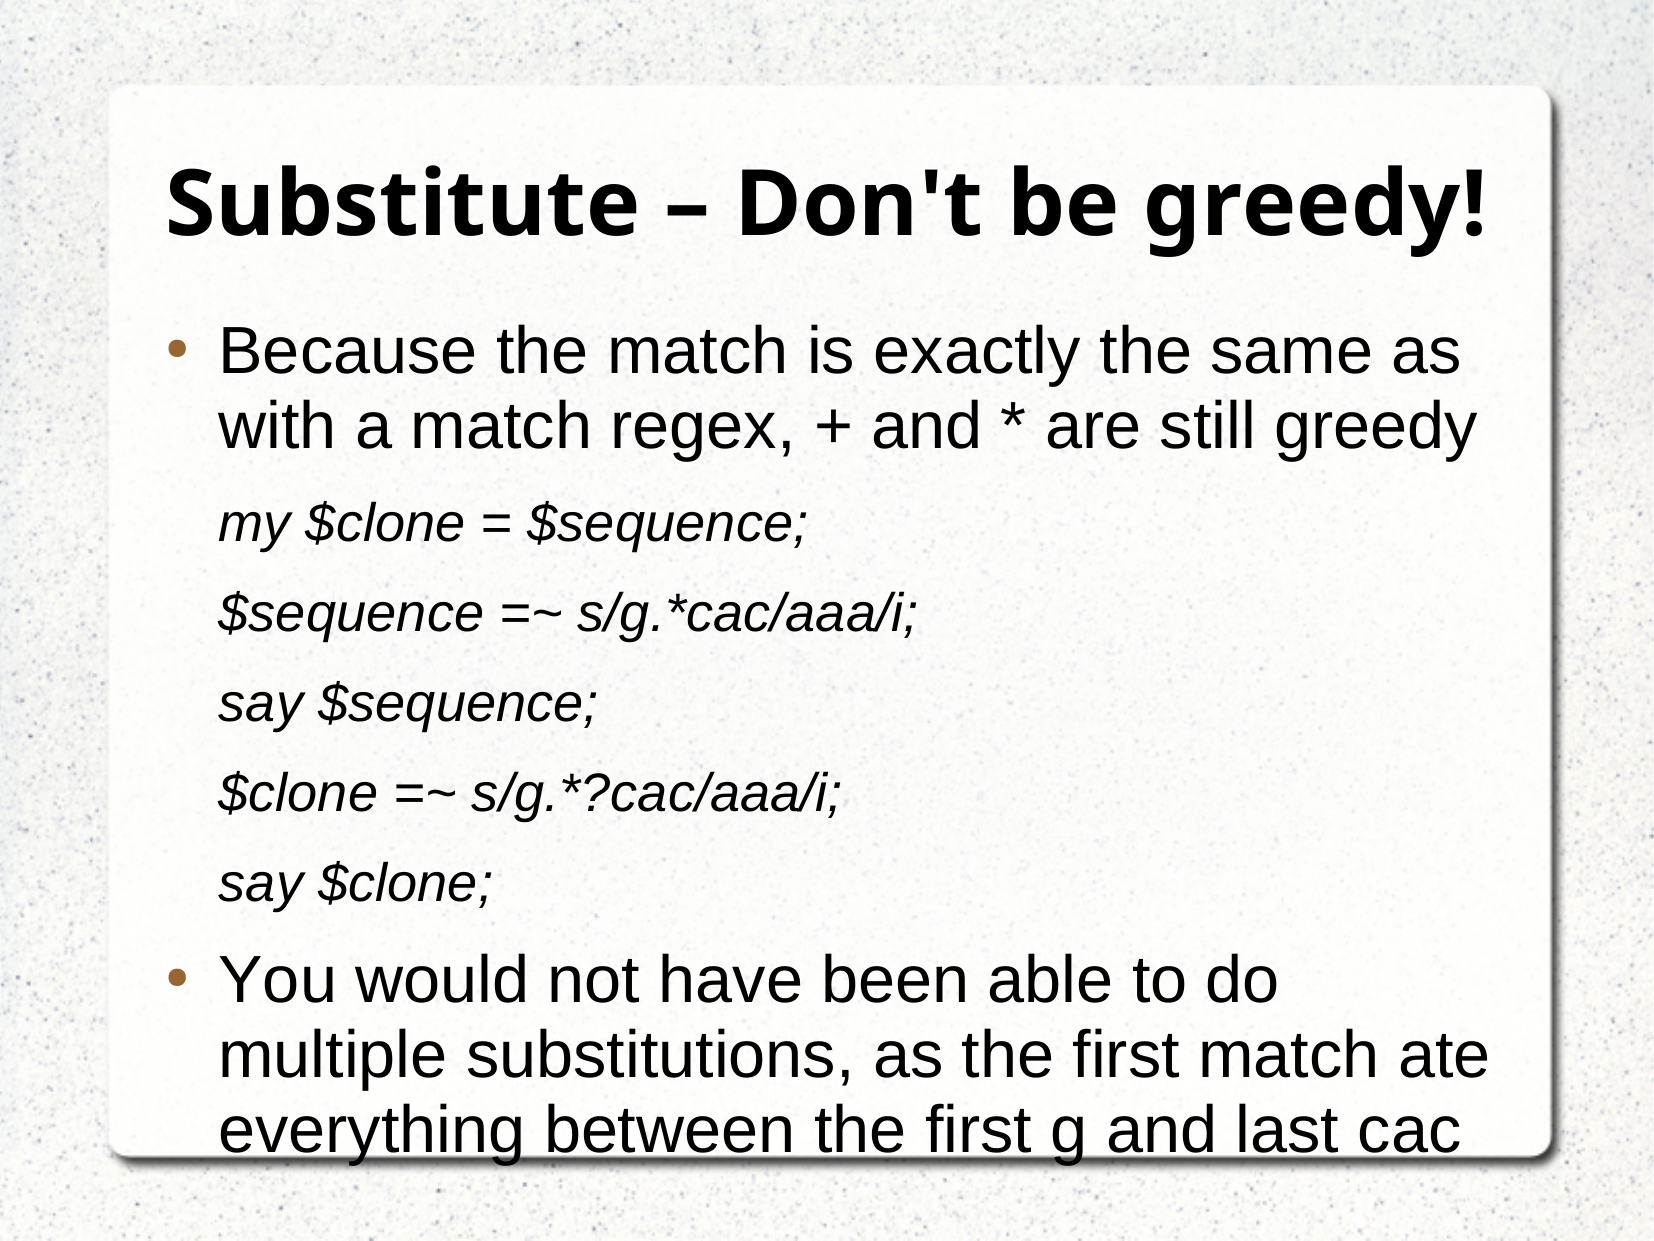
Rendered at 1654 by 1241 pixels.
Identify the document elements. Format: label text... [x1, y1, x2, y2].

picture [0, 0, 1654, 1241]
title Substitute – Don't be greedy! [118, 96, 1536, 304]
list Because the match is exactly the same as with a match regex, + and * are still greedy my $clone = $sequence; $sequence =~ s/g.*cac/aaa/i; say $sequence; $clone =~ s/g.*?cac/aaa/i; say $clone; You would not have been able to do multiple substitutions, as the first match ate everything between the first g and last cac [147, 313, 1506, 1166]
